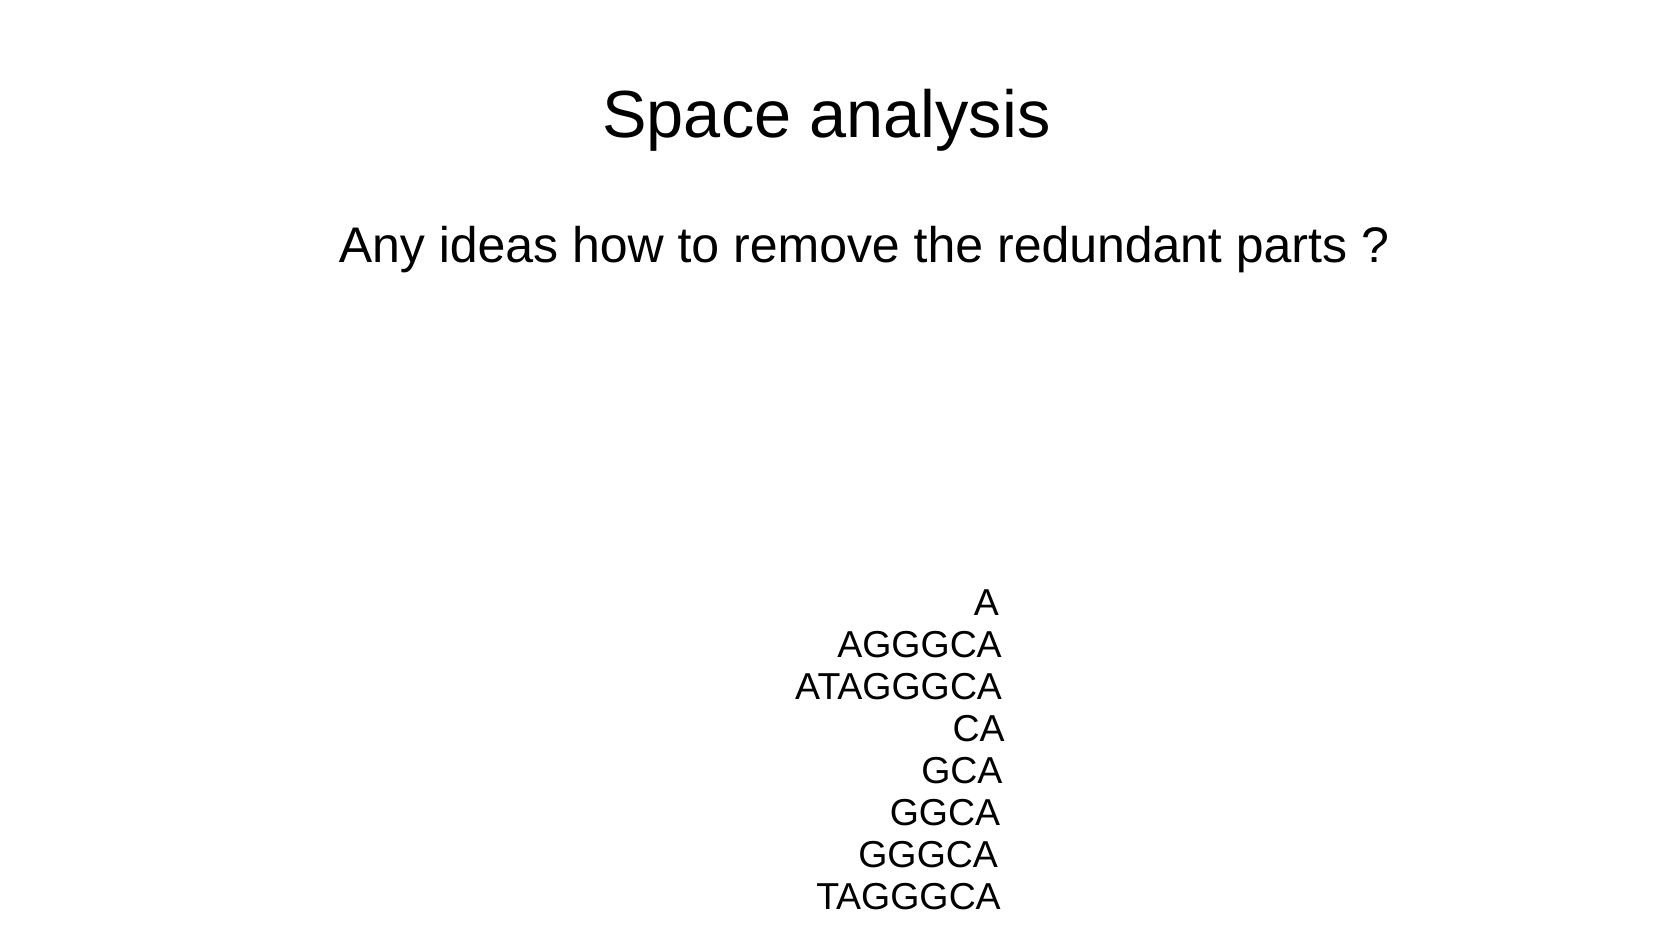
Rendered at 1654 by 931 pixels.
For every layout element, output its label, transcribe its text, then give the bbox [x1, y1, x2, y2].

title Space analysis [82, 12, 1571, 217]
text_box A AGGGCA ATAGGGCA CA GCA GGCA GGGCA TAGGGCA [780, 574, 1026, 931]
subtitle Any ideas how to remove the redundant parts ? [82, 217, 1647, 887]
